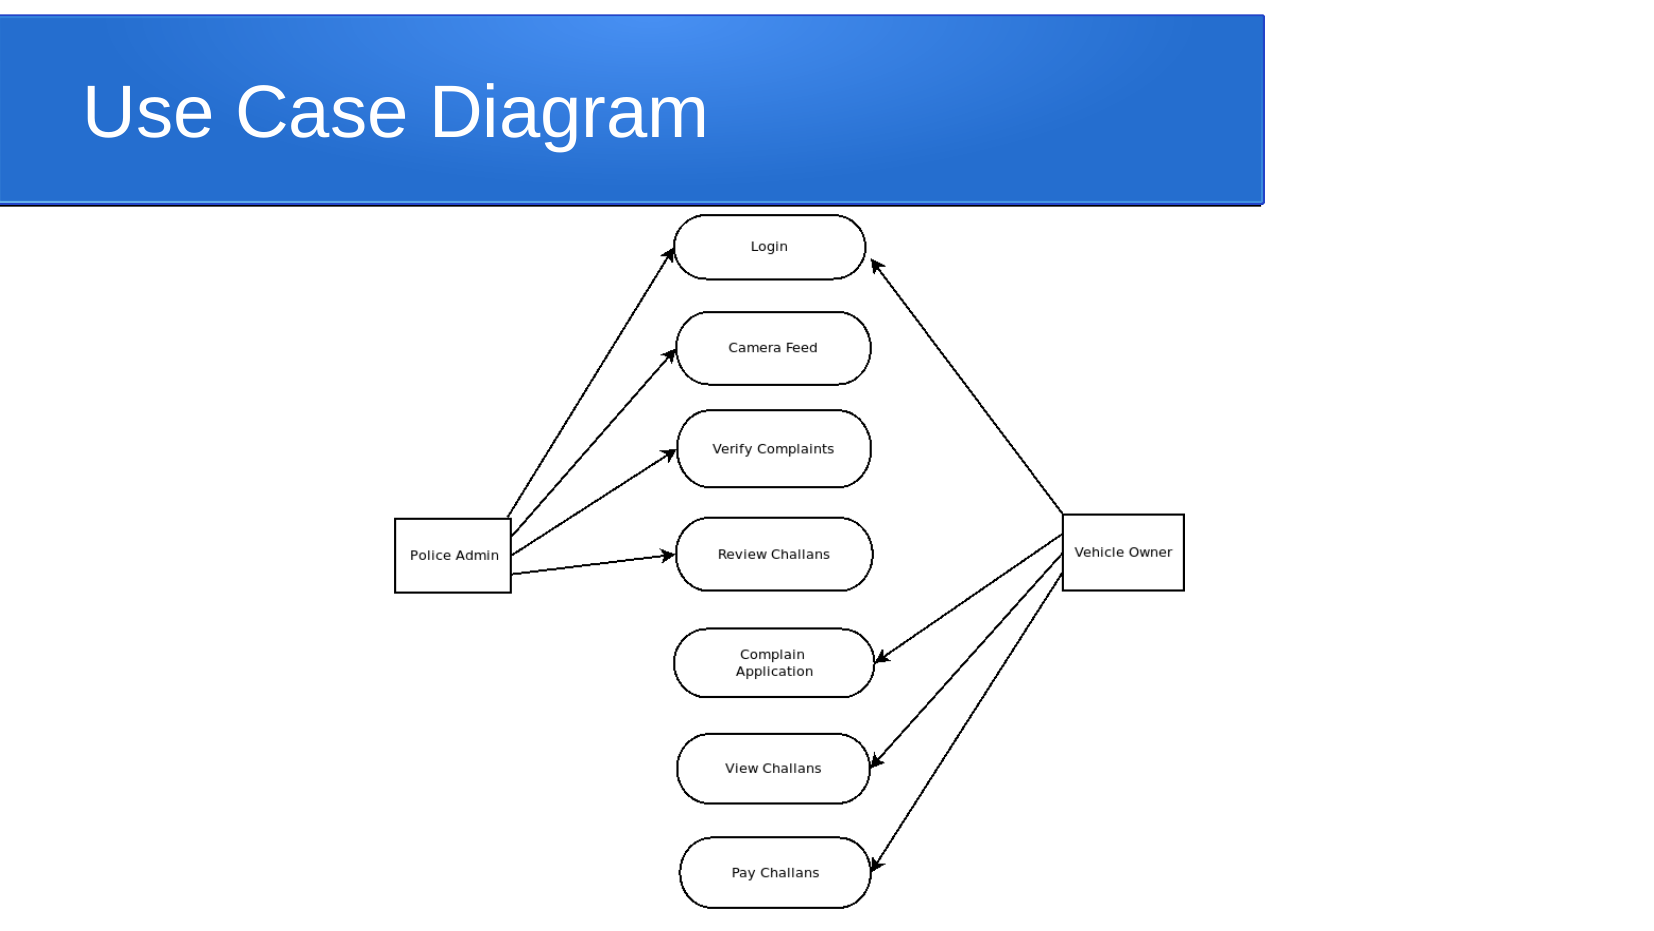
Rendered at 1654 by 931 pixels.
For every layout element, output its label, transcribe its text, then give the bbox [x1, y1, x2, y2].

title Use Case Diagram [82, 35, 1235, 189]
picture [393, 212, 1185, 910]
